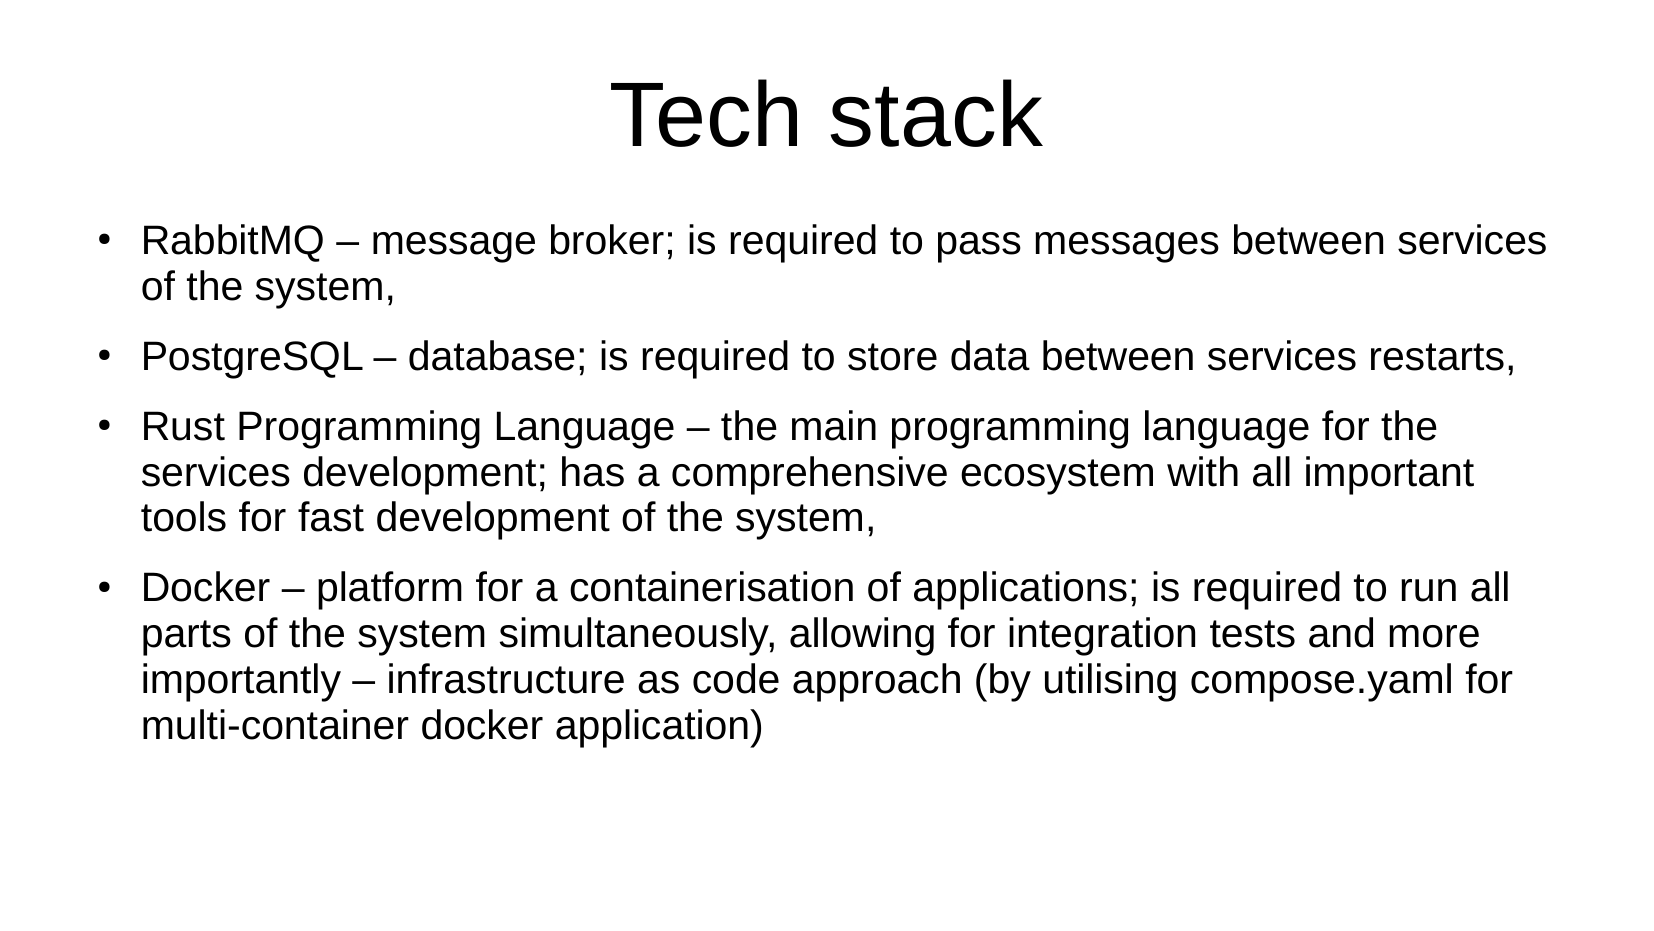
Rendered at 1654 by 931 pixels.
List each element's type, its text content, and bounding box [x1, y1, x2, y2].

title Tech stack [82, 37, 1571, 193]
list RabbitMQ – message broker; is required to pass messages between services of the system, PostgreSQL – database; is required to store data between services restarts, Rust Programming Language – the main programming language for the services development; has a comprehensive ecosystem with all important tools for fast development of the system, Docker – platform for a containerisation of applications; is required to run all parts of the system simultaneously, allowing for integration tests and more importantly – infrastructure as code approach (by utilising compose.yaml for multi-container docker application) [82, 217, 1571, 758]
